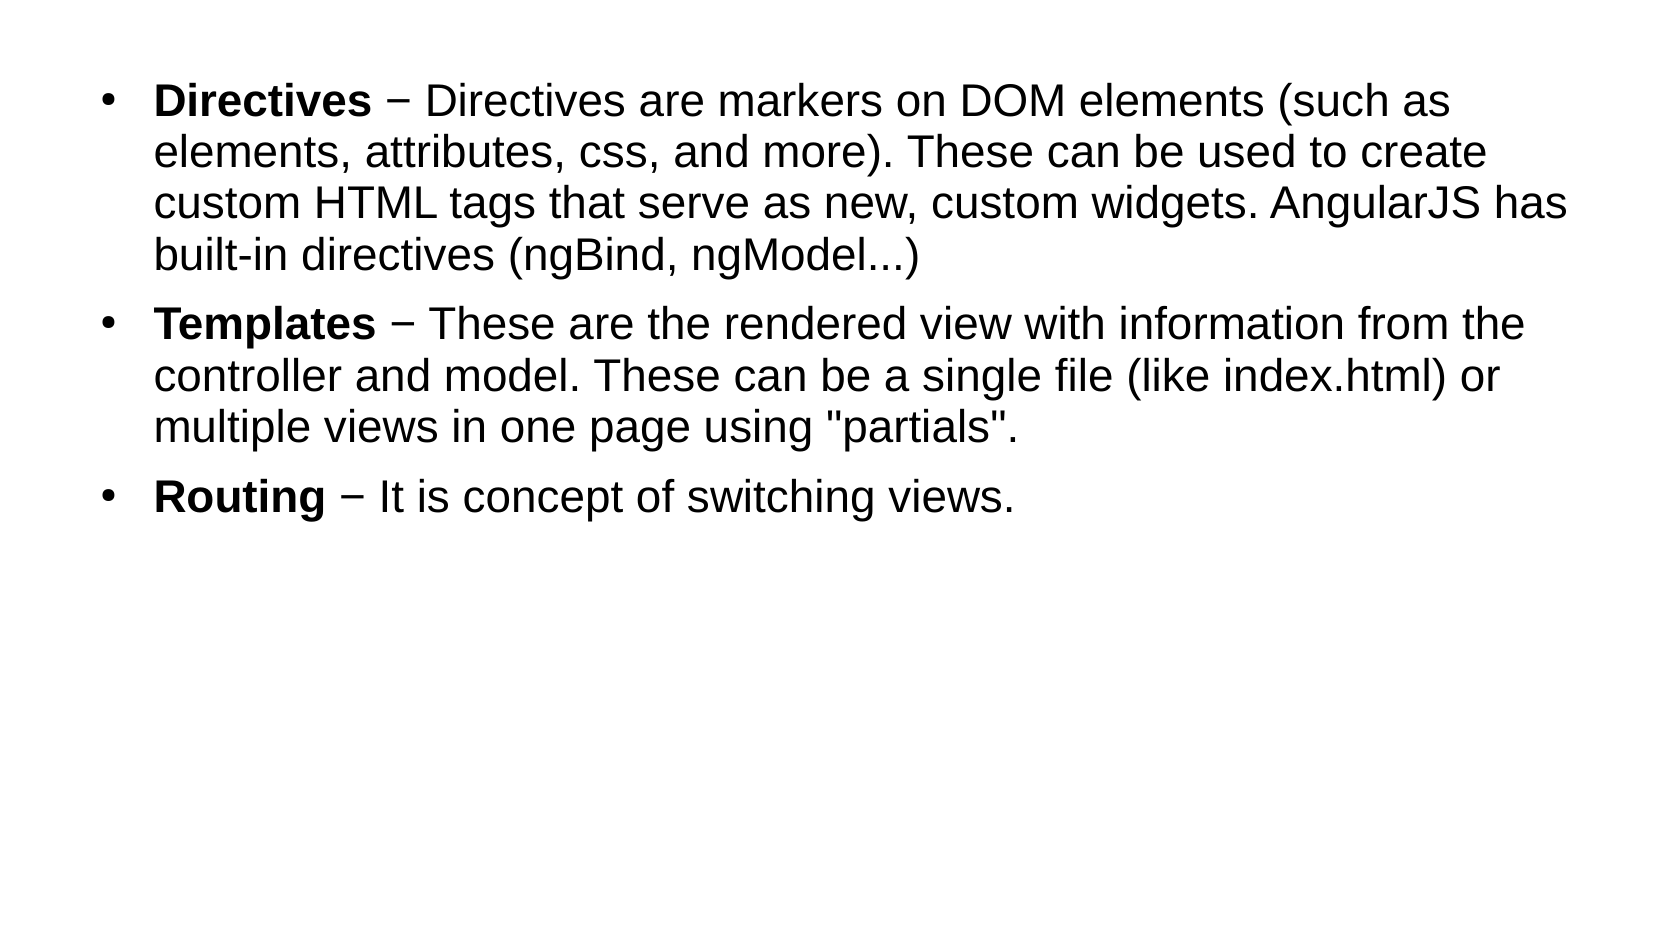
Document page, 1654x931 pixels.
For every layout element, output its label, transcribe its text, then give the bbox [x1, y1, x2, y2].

list Directives − Directives are markers on DOM elements (such as elements, attributes, css, and more). These can be used to create custom HTML tags that serve as new, custom widgets. AngularJS has built-in directives (ngBind, ngModel...) Templates − These are the rendered view with information from the controller and model. These can be a single file (like index.html) or multiple views in one page using "partials". Routing − It is concept of switching views. [82, 75, 1571, 883]
